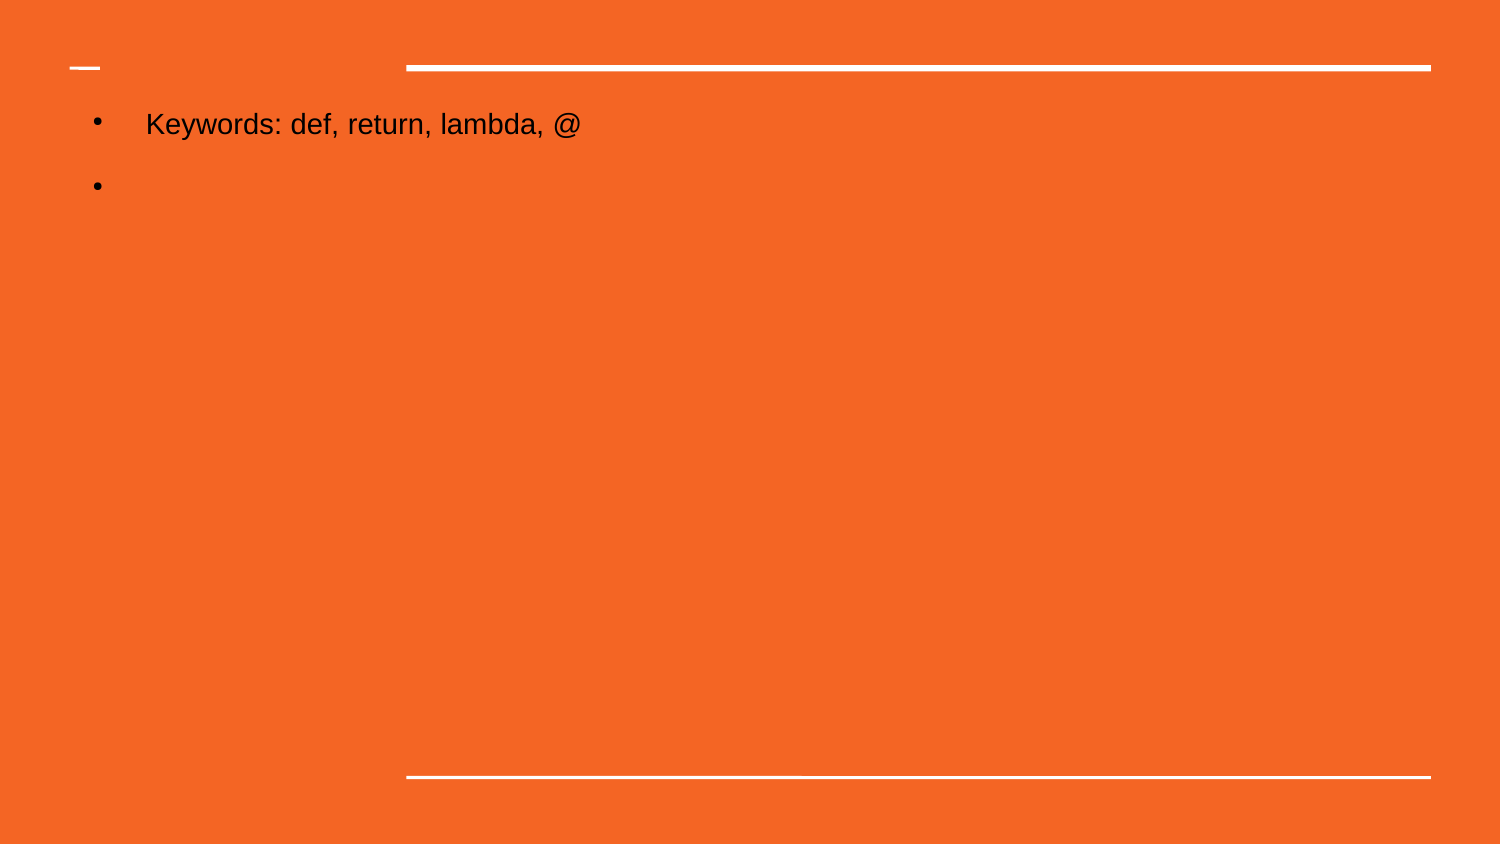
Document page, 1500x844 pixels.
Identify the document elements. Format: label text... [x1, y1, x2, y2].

list Keywords: def, return, lambda, @ [75, 105, 1456, 736]
